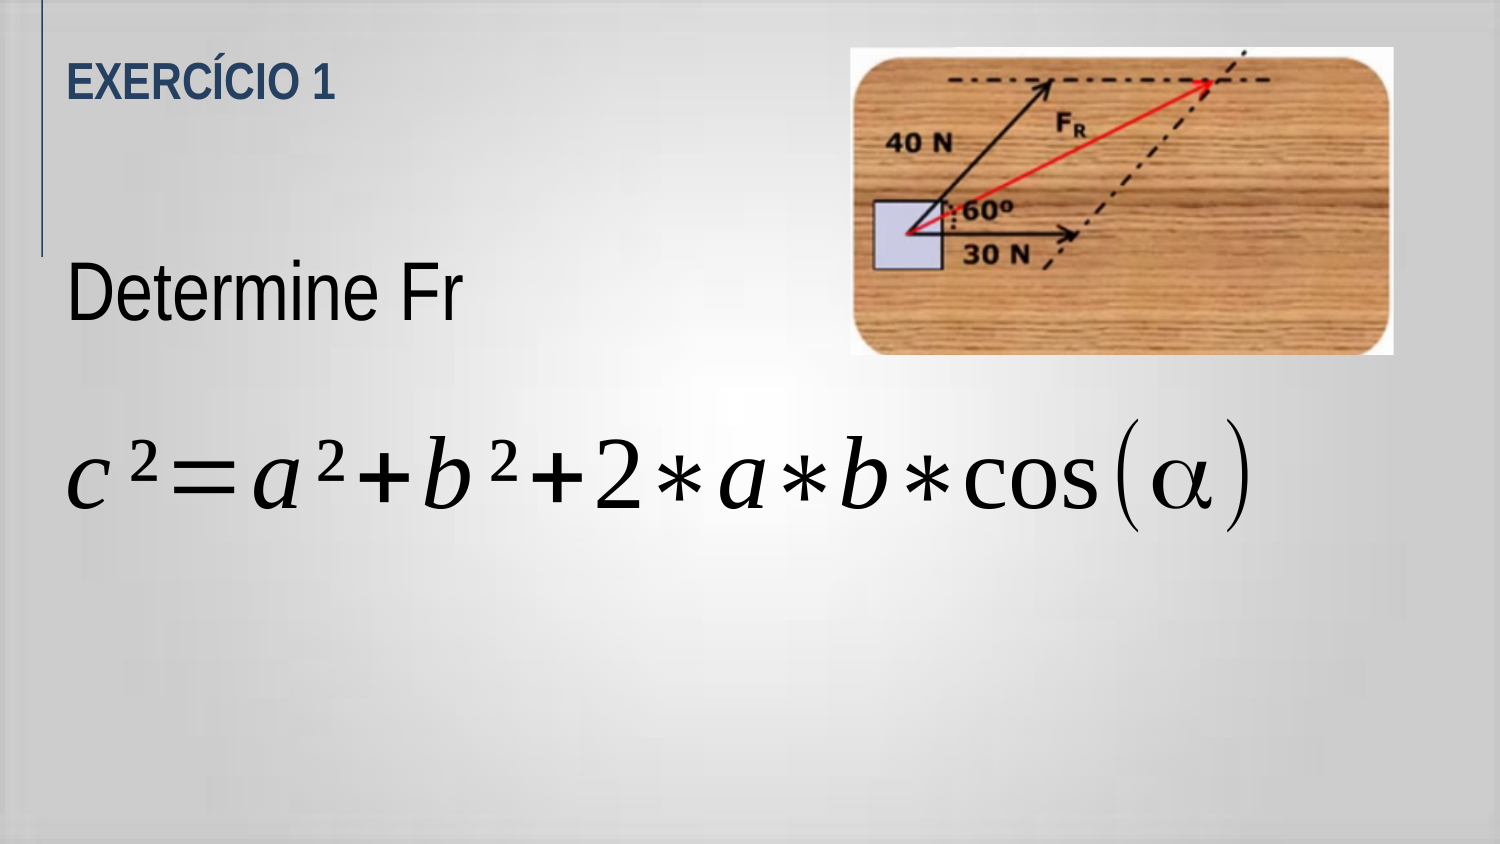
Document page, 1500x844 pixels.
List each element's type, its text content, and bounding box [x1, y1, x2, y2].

text_box Determine Fr [66, 108, 1409, 467]
chart [57, 413, 1264, 538]
picture [0, 0, 1500, 844]
text_box Exercício 1 [65, 48, 850, 111]
